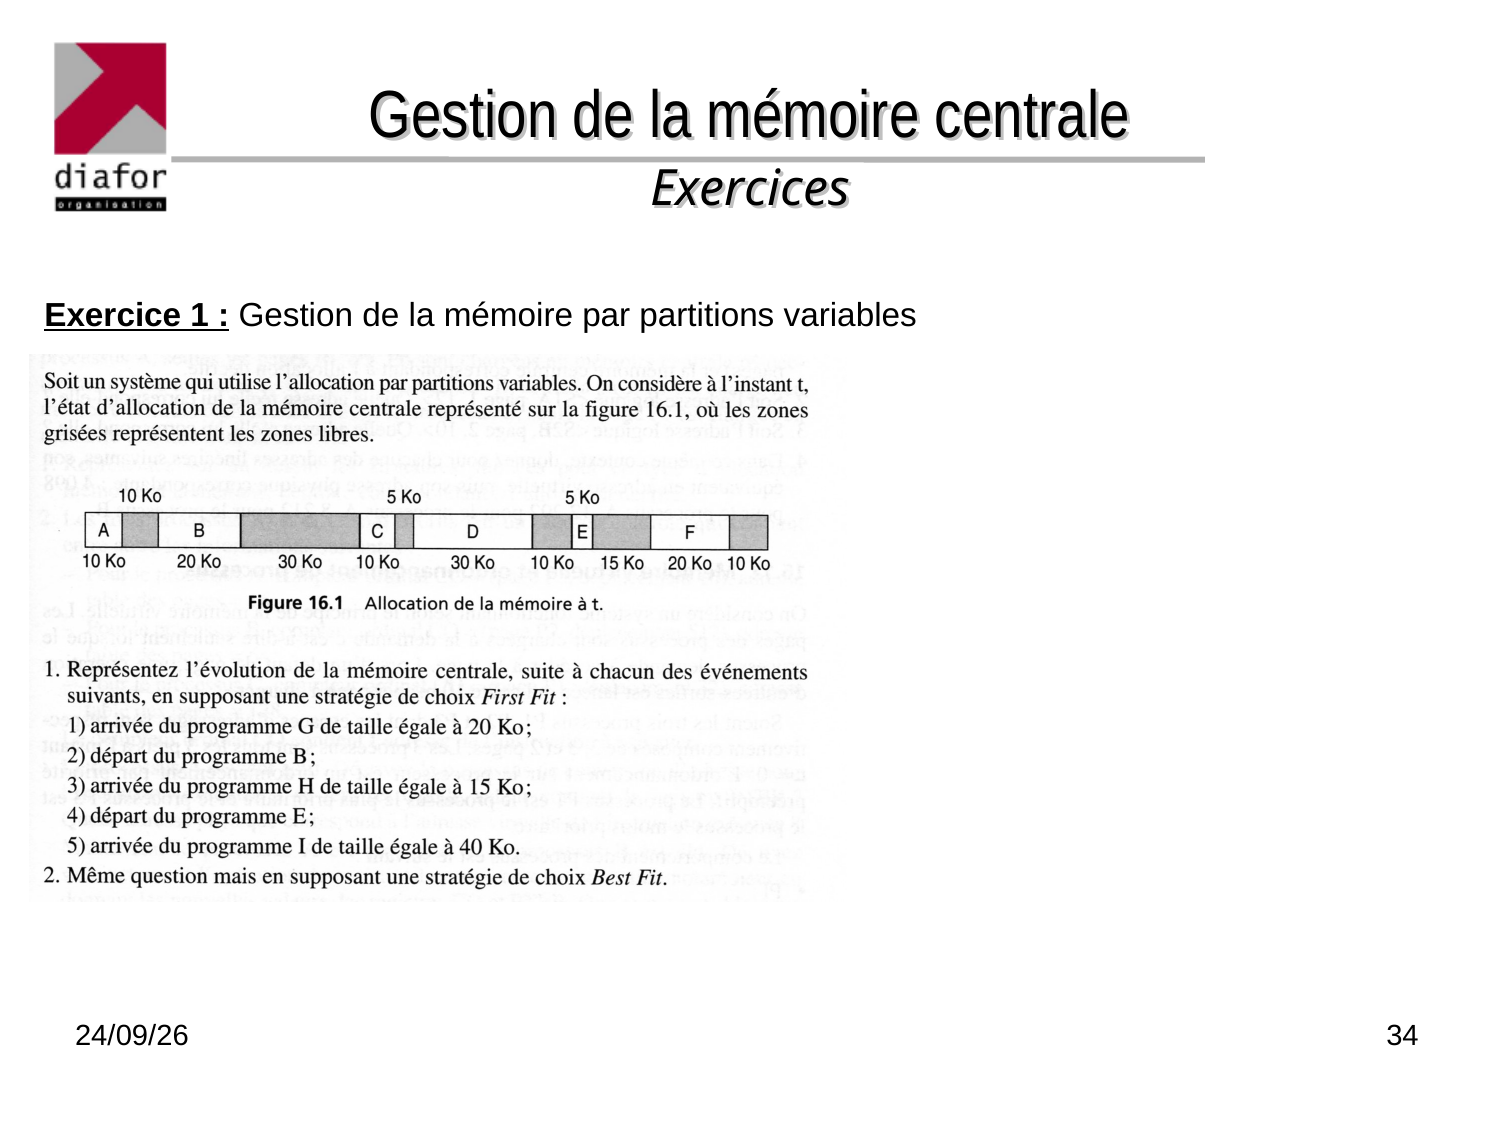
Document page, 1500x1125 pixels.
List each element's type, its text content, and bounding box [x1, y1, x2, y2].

text_box Exercice 1 : Gestion de la mémoire par partitions variables [29, 295, 933, 341]
picture [53, 42, 168, 213]
picture [29, 354, 847, 902]
title Gestion de la mémoire centrale Exercices [75, 45, 1426, 250]
